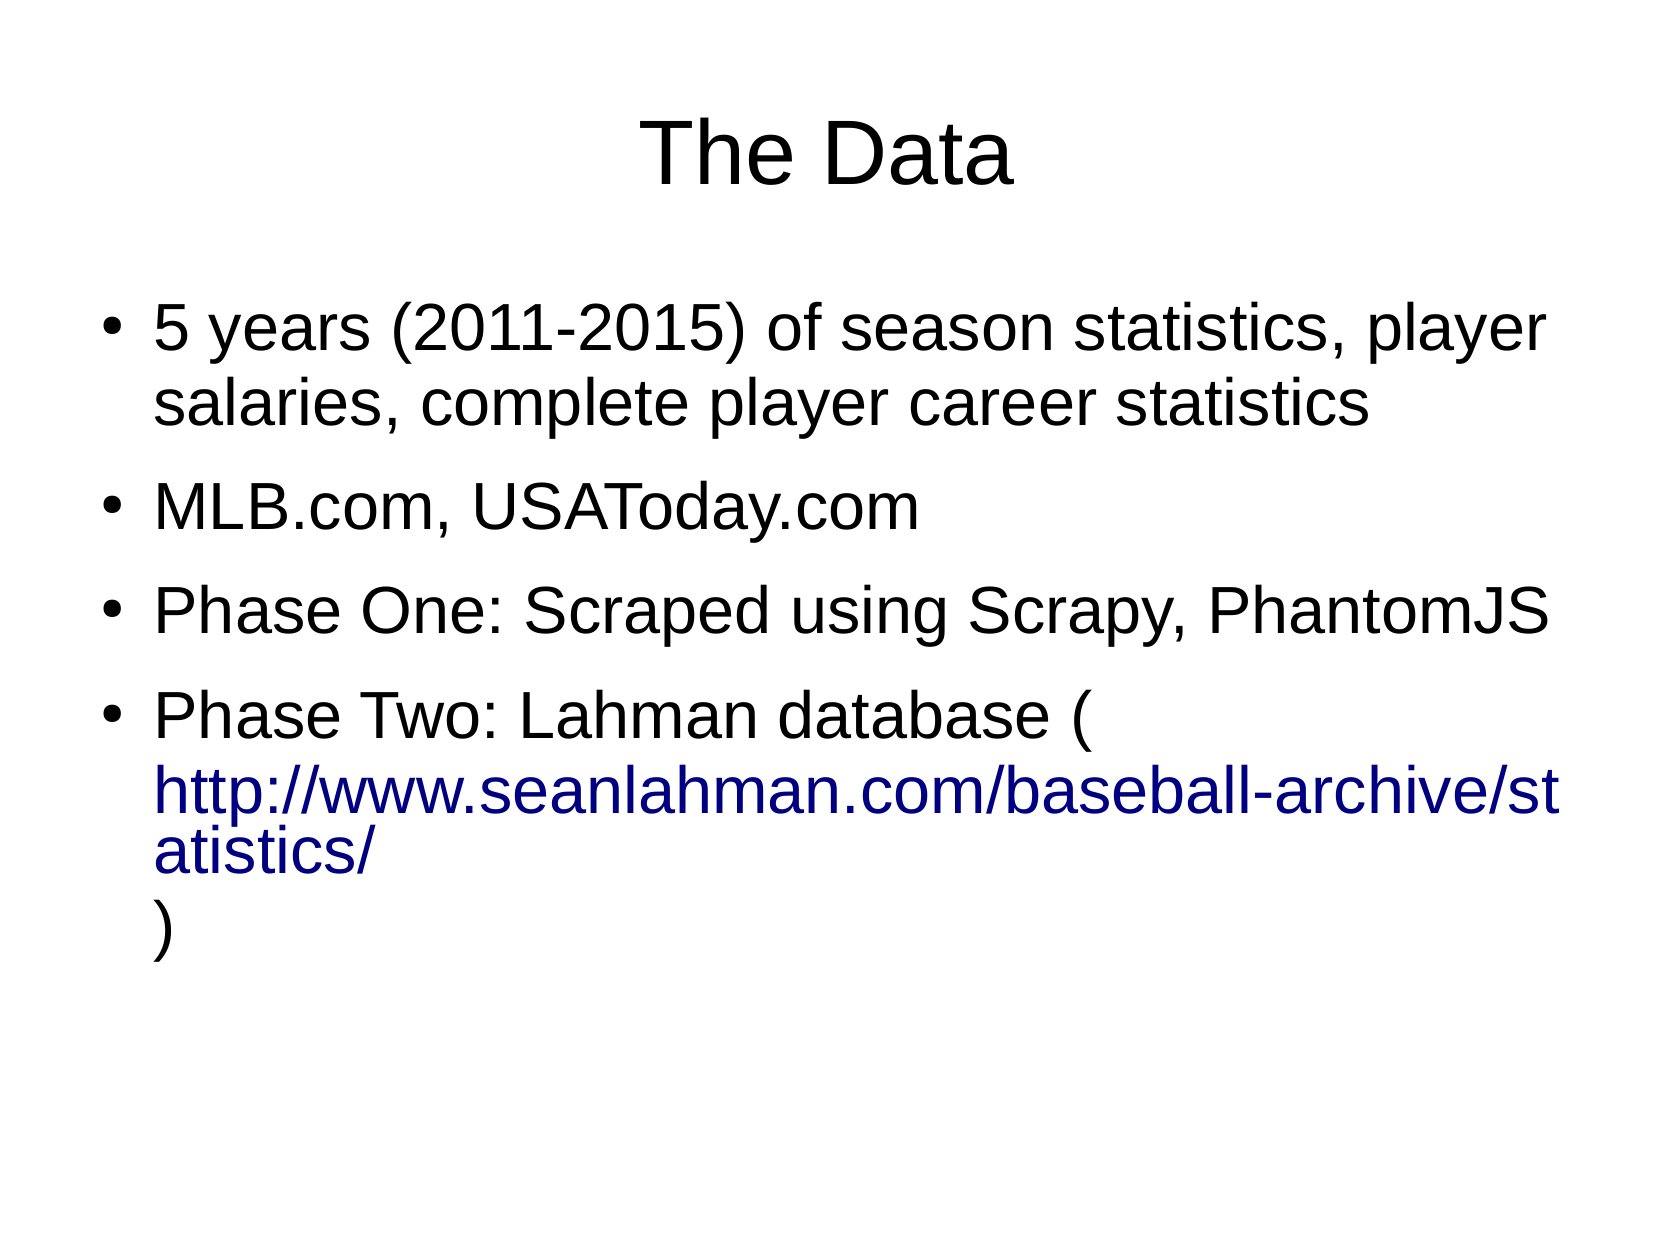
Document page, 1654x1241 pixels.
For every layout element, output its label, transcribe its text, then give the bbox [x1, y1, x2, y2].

title The Data [82, 49, 1571, 257]
list 5 years (2011-2015) of season statistics, player salaries, complete player career statistics MLB.com, USAToday.com Phase One: Scraped using Scrapy, PhantomJS Phase Two: Lahman database (http://www.seanlahman.com/baseball-archive/statistics/) [82, 290, 1571, 1010]
